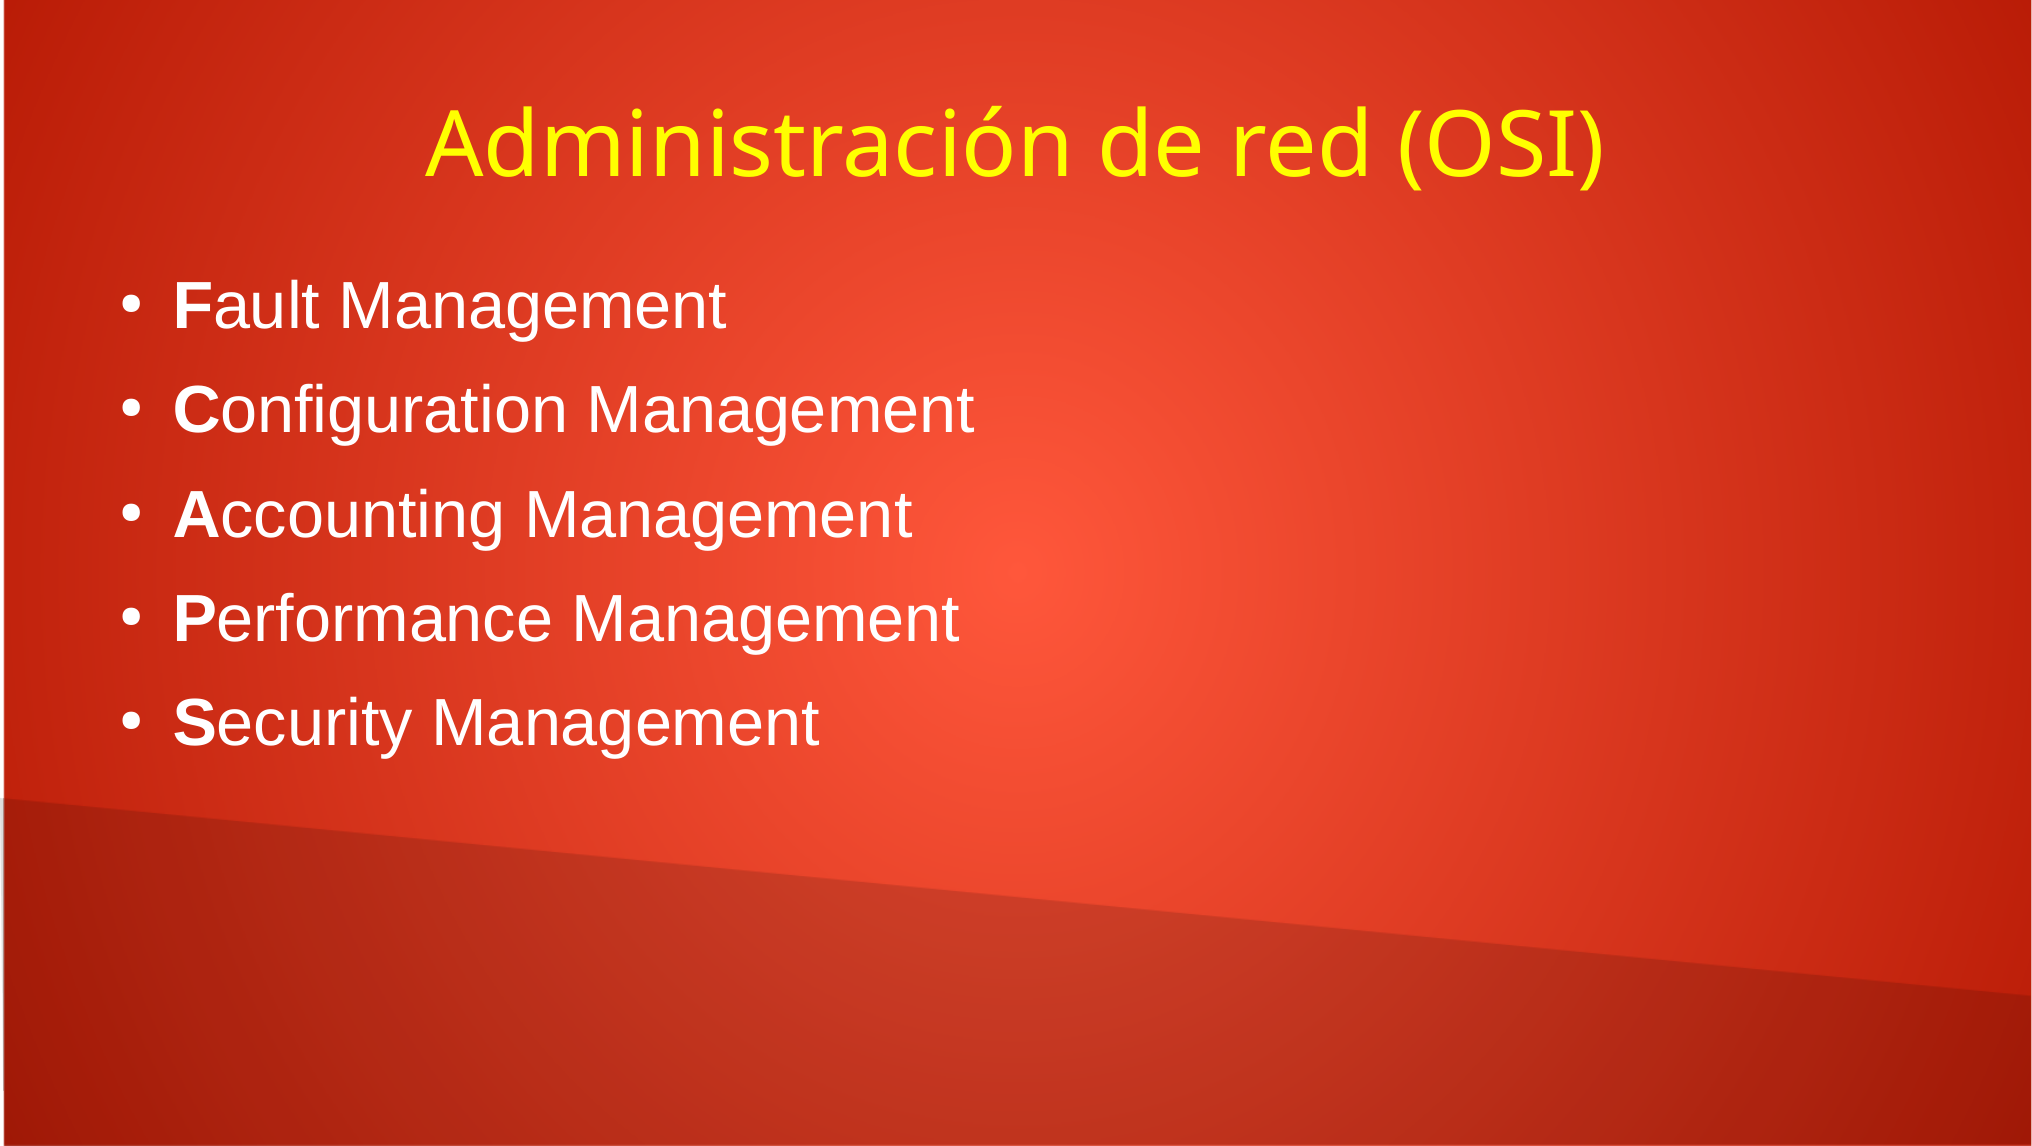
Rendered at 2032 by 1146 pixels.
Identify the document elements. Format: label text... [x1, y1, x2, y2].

picture [0, 0, 2032, 1146]
title Administración de red (OSI) [101, 45, 1930, 237]
list Fault Management Configuration Management Accounting Management Performance Management Security Management [101, 268, 1930, 1025]
